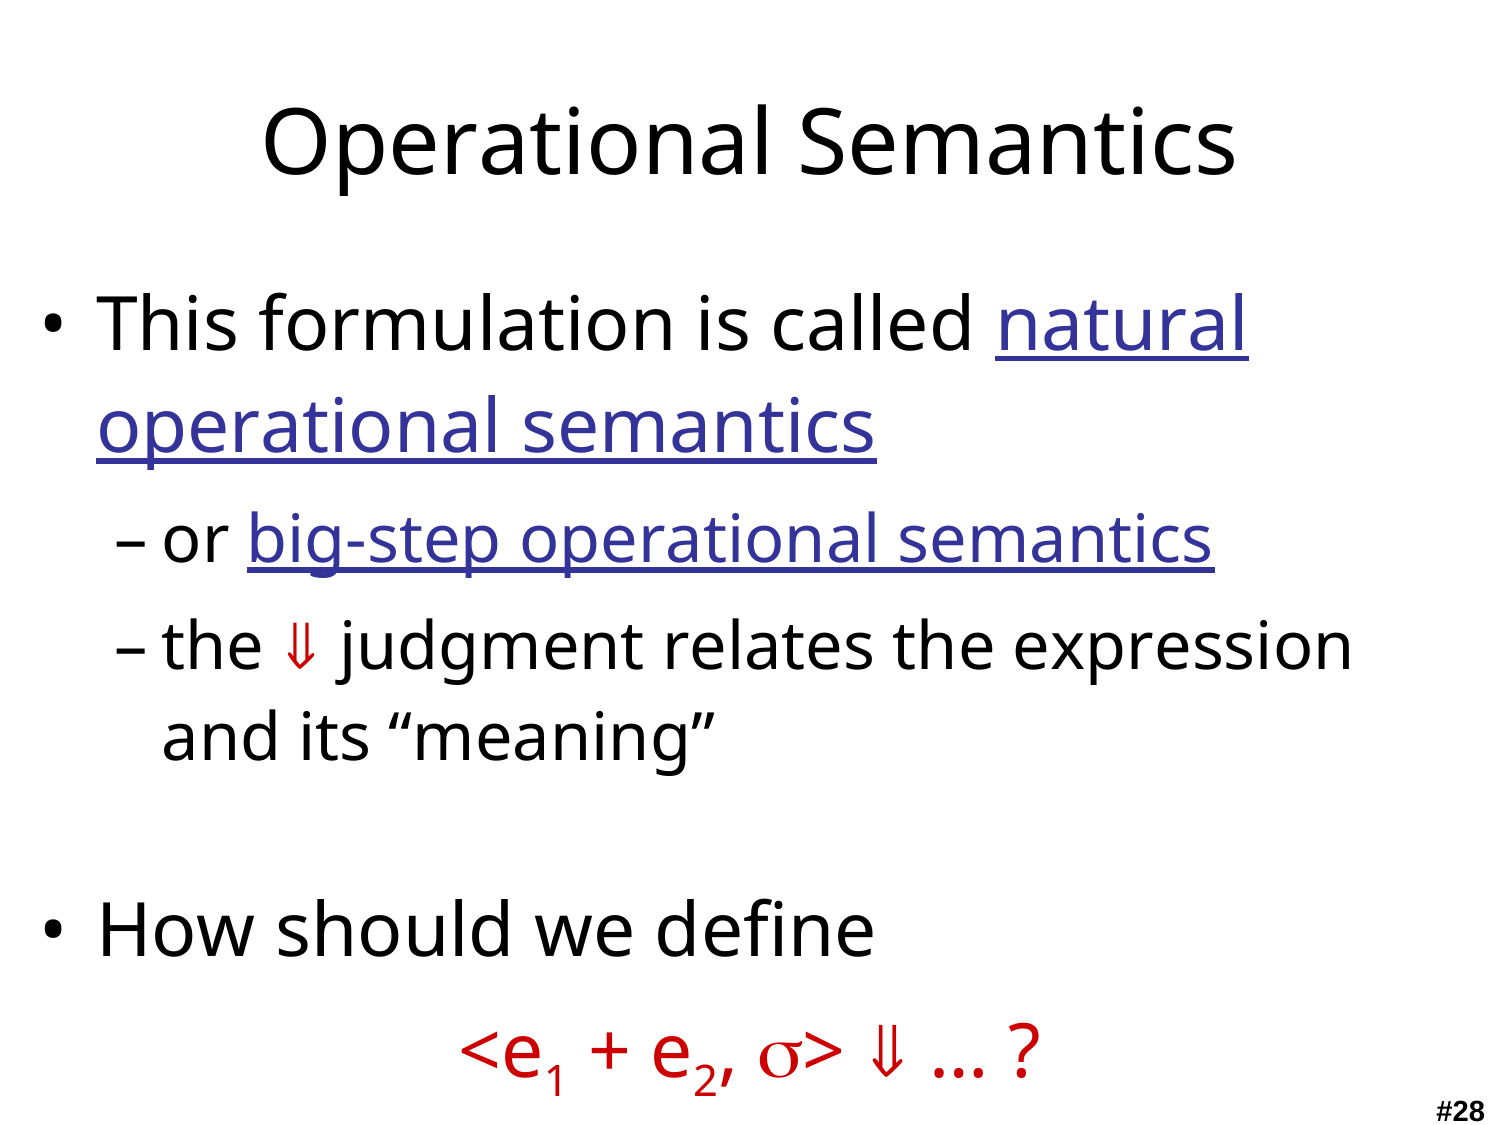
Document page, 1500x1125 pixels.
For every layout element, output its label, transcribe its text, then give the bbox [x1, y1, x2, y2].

title Operational Semantics [75, 45, 1426, 233]
list This formulation is called natural operational semantics or big-step operational semantics the  judgment relates the expression and its “meaning” How should we define <e1 + e2, >  … ? [24, 262, 1476, 1125]
